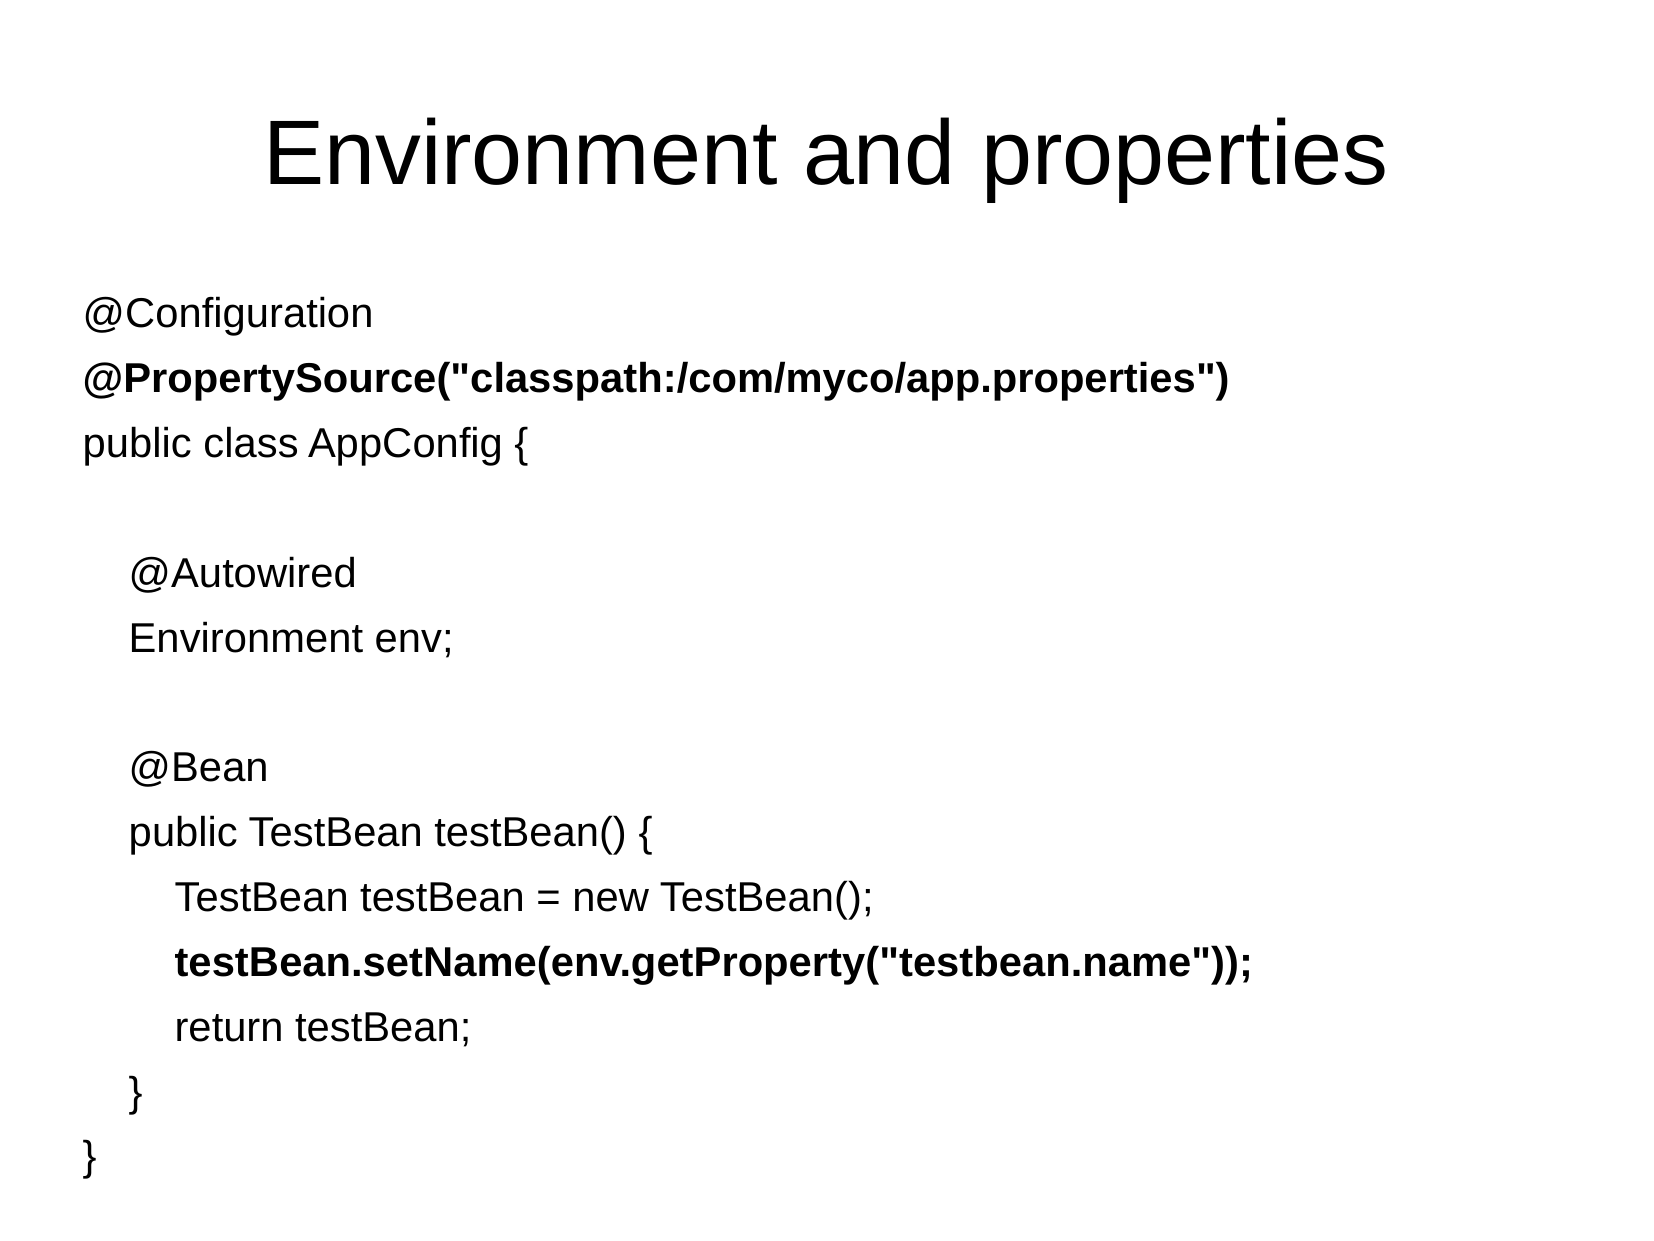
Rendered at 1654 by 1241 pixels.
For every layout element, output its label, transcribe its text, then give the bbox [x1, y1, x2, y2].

list @Configuration @PropertySource("classpath:/com/myco/app.properties") public class AppConfig { @Autowired Environment env; @Bean public TestBean testBean() { TestBean testBean = new TestBean(); testBean.setName(env.getProperty("testbean.name")); return testBean; } } [82, 290, 1571, 1010]
title Environment and properties [82, 49, 1571, 257]
